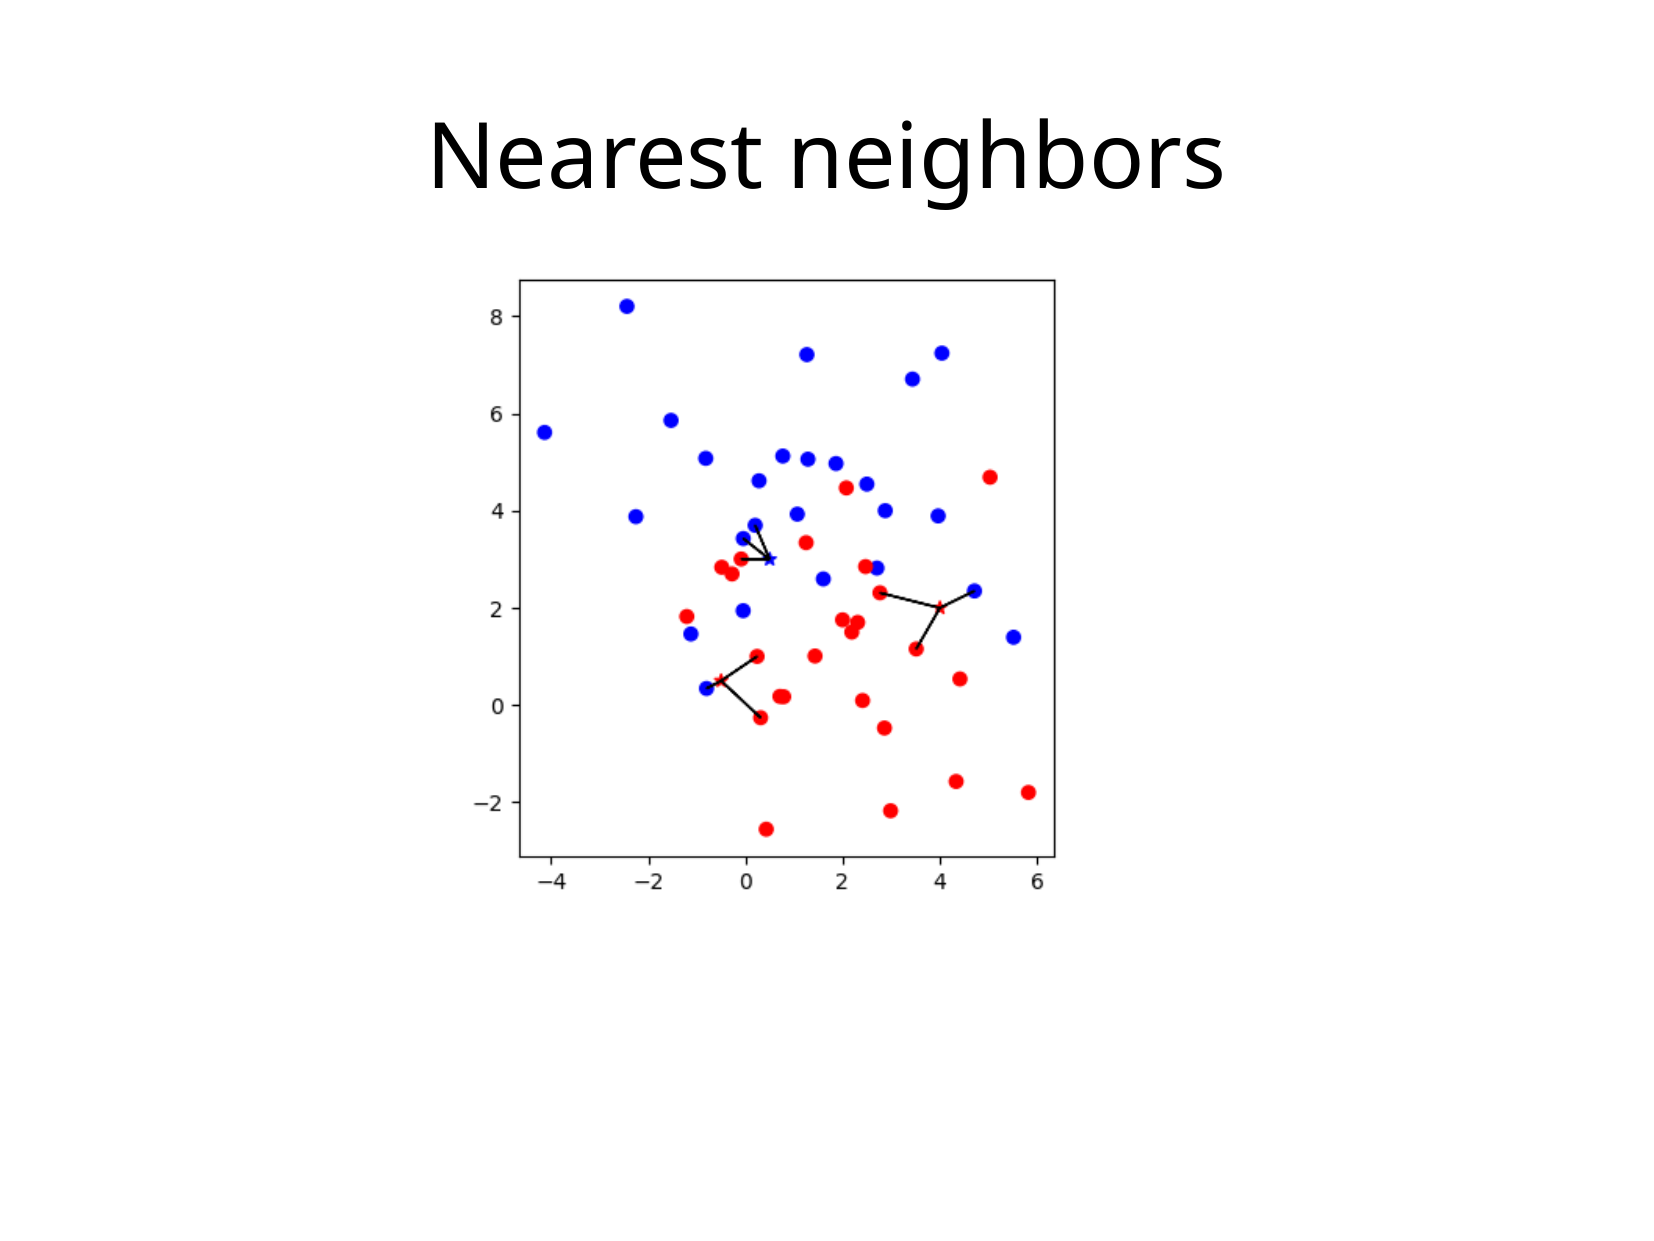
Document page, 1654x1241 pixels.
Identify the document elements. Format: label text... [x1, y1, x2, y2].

picture [435, 233, 1126, 931]
title Nearest neighbors [82, 49, 1571, 257]
